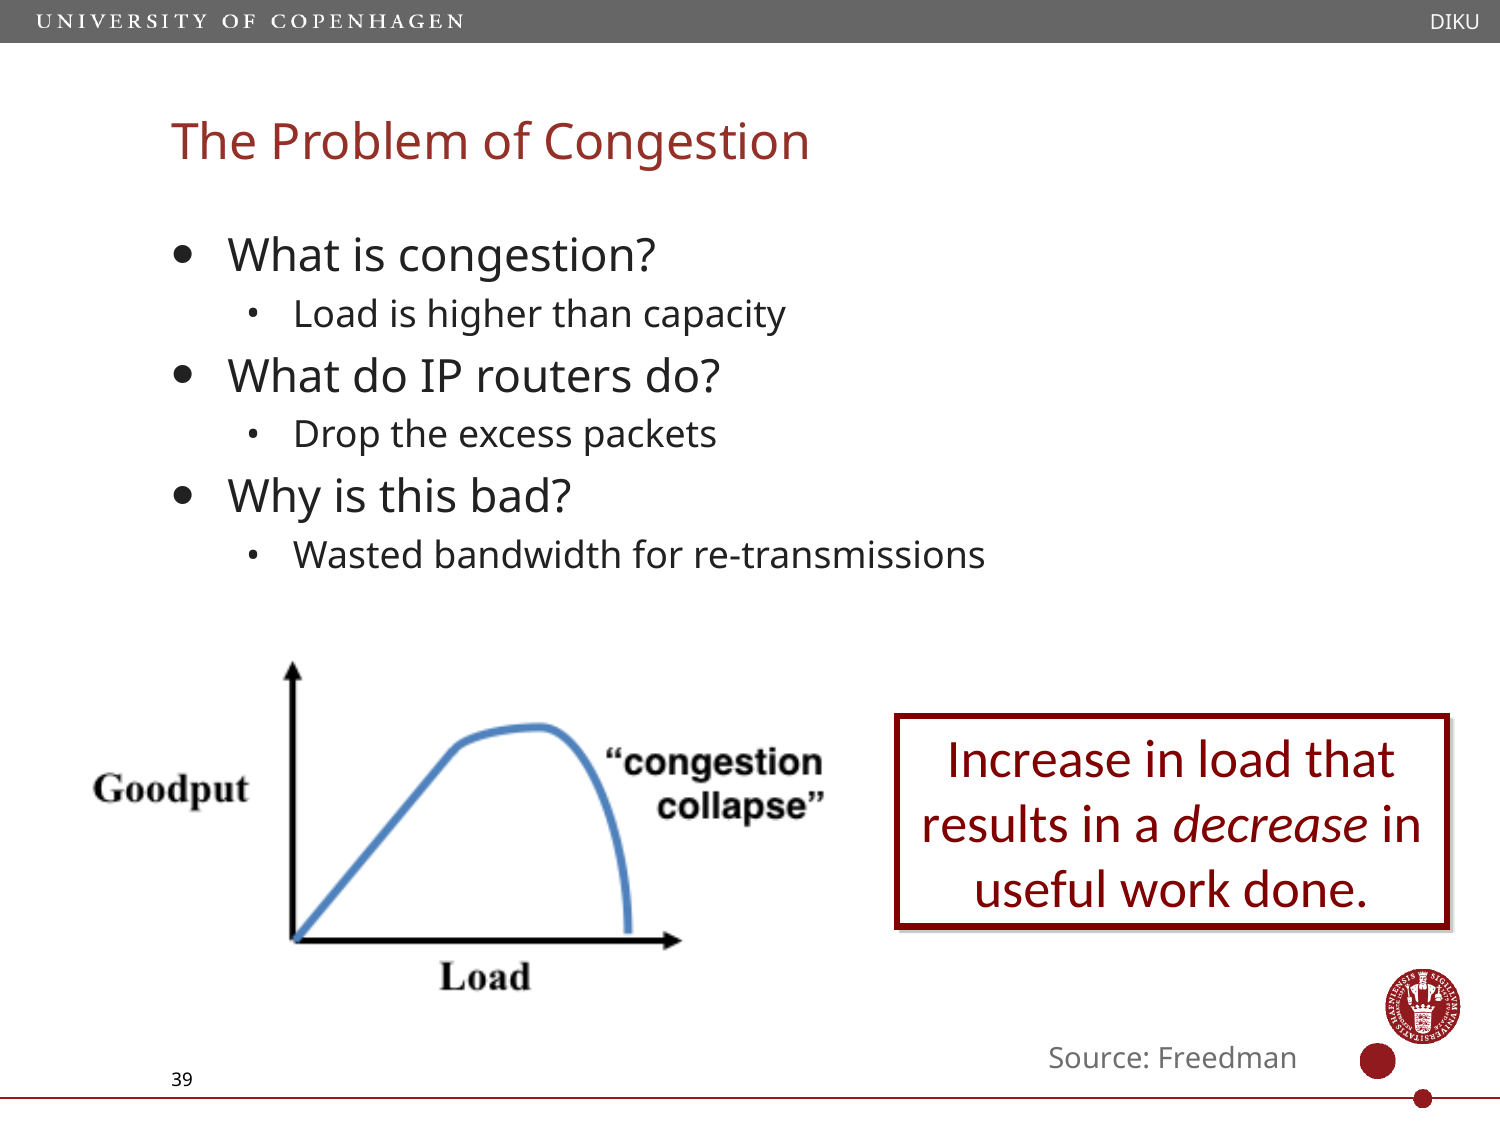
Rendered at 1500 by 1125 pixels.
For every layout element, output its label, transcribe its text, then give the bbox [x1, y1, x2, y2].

text_box <number> [171, 1067, 522, 1092]
list What is congestion? Load is higher than capacity What do IP routers do? Drop the excess packets Why is this bad? Wasted bandwidth for re-transmissions [171, 225, 1329, 900]
text_box DIKU [469, 0, 1495, 43]
title The Problem of Congestion [171, 75, 1329, 171]
picture [0, 633, 1500, 1122]
text_box Increase in load that results in a decrease in useful work done. [896, 716, 1447, 927]
text_box Source: Freedman [1033, 1031, 1341, 1083]
